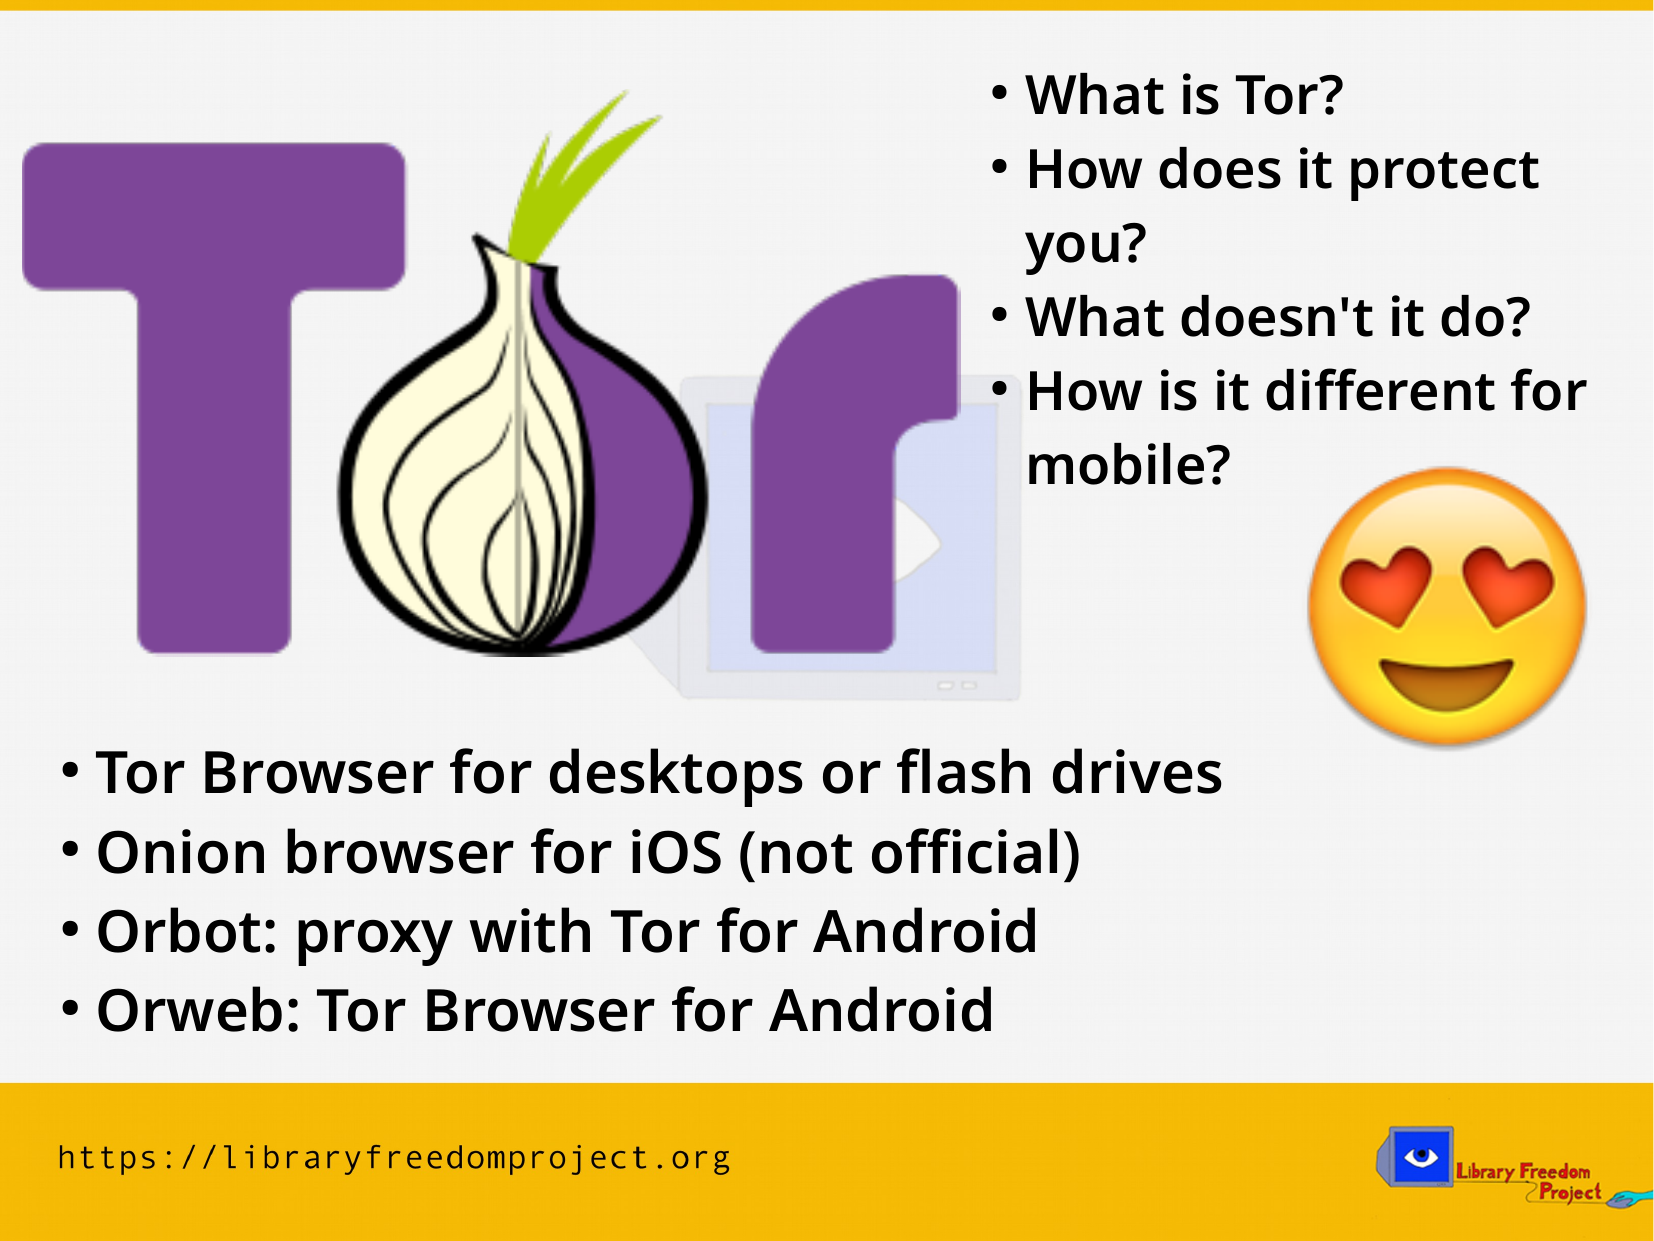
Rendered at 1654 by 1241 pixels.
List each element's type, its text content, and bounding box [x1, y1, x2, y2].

text_box Tor Browser for desktops or flash drives Onion browser for iOS (not official) Orbot: proxy with Tor for Android Orweb: Tor Browser for Android [45, 645, 1501, 1096]
text_box What is Tor? How does it protect you? What doesn't it do? How is it different for mobile? [975, 49, 1636, 665]
picture [0, 0, 1654, 1241]
